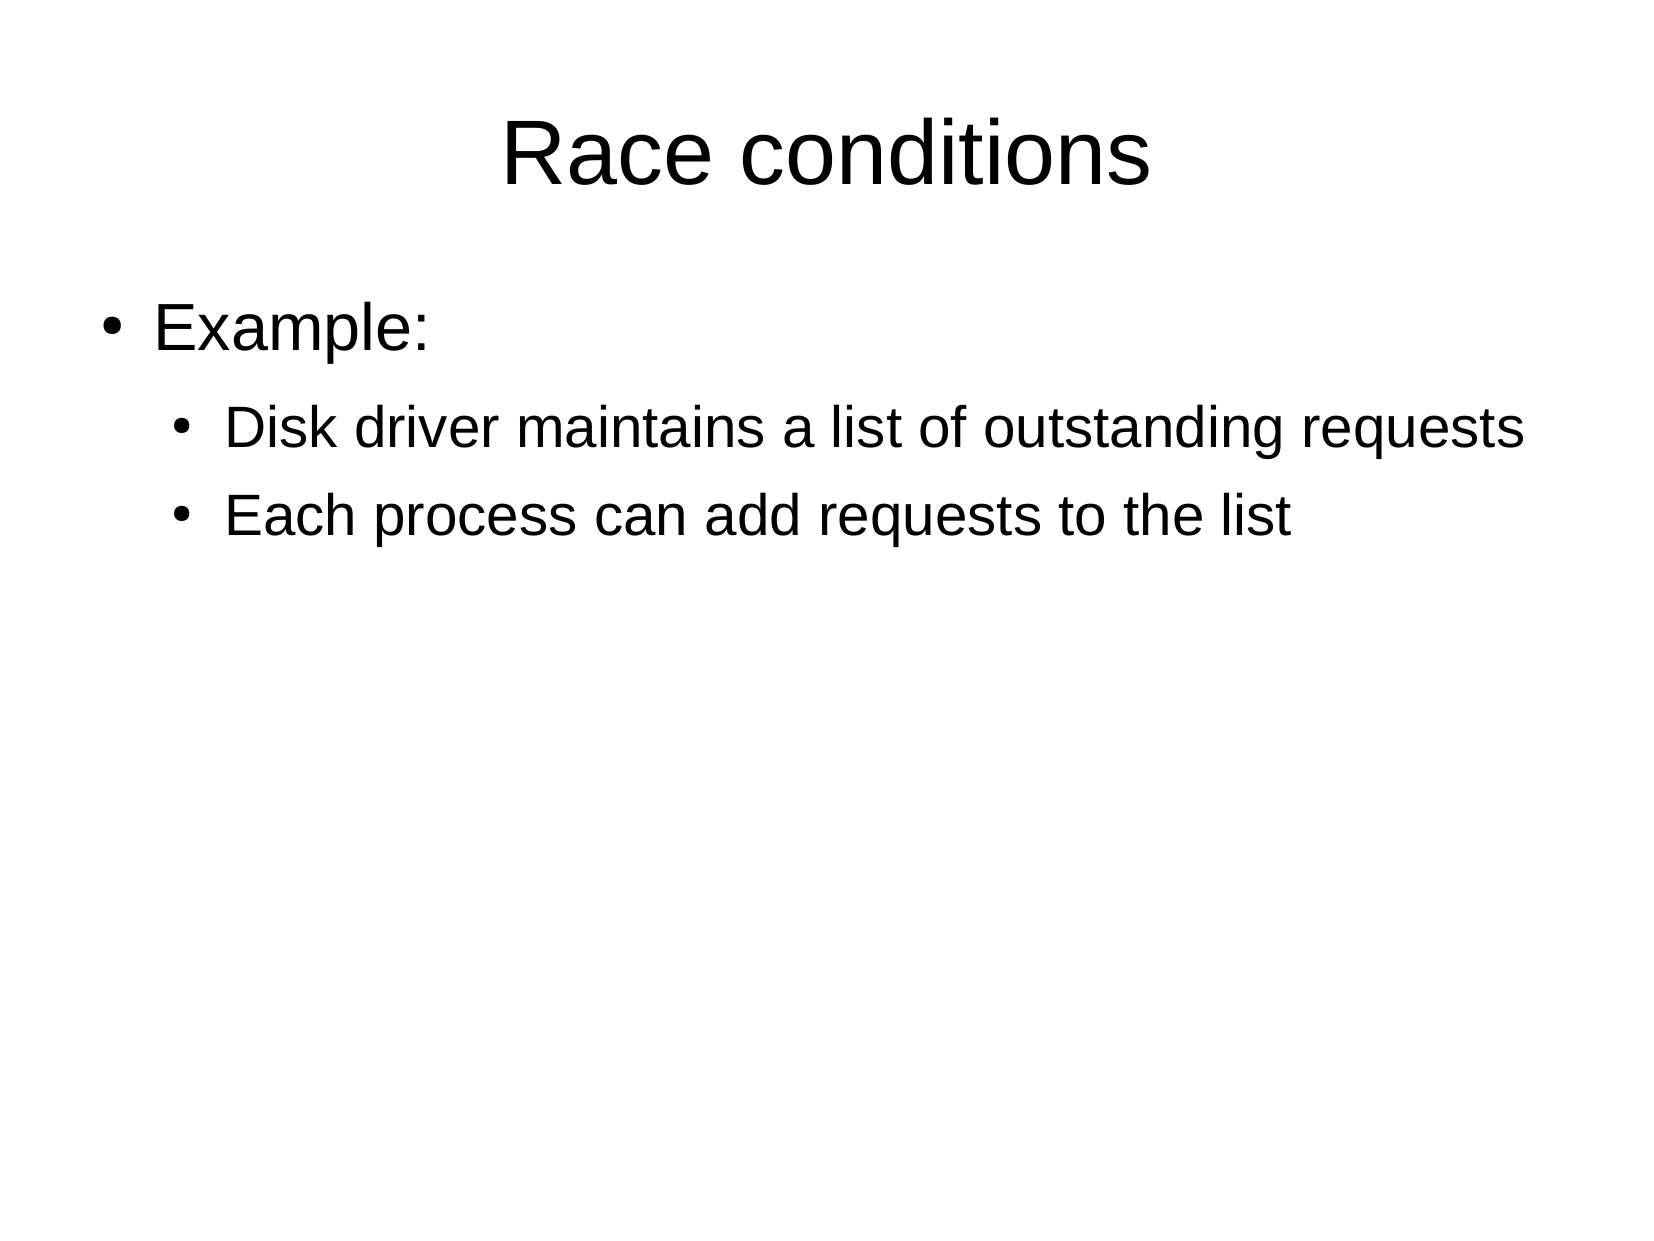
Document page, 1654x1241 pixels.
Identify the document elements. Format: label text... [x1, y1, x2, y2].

title Race conditions [82, 49, 1571, 257]
list Example: Disk driver maintains a list of outstanding requests Each process can add requests to the list [82, 290, 1571, 1010]
